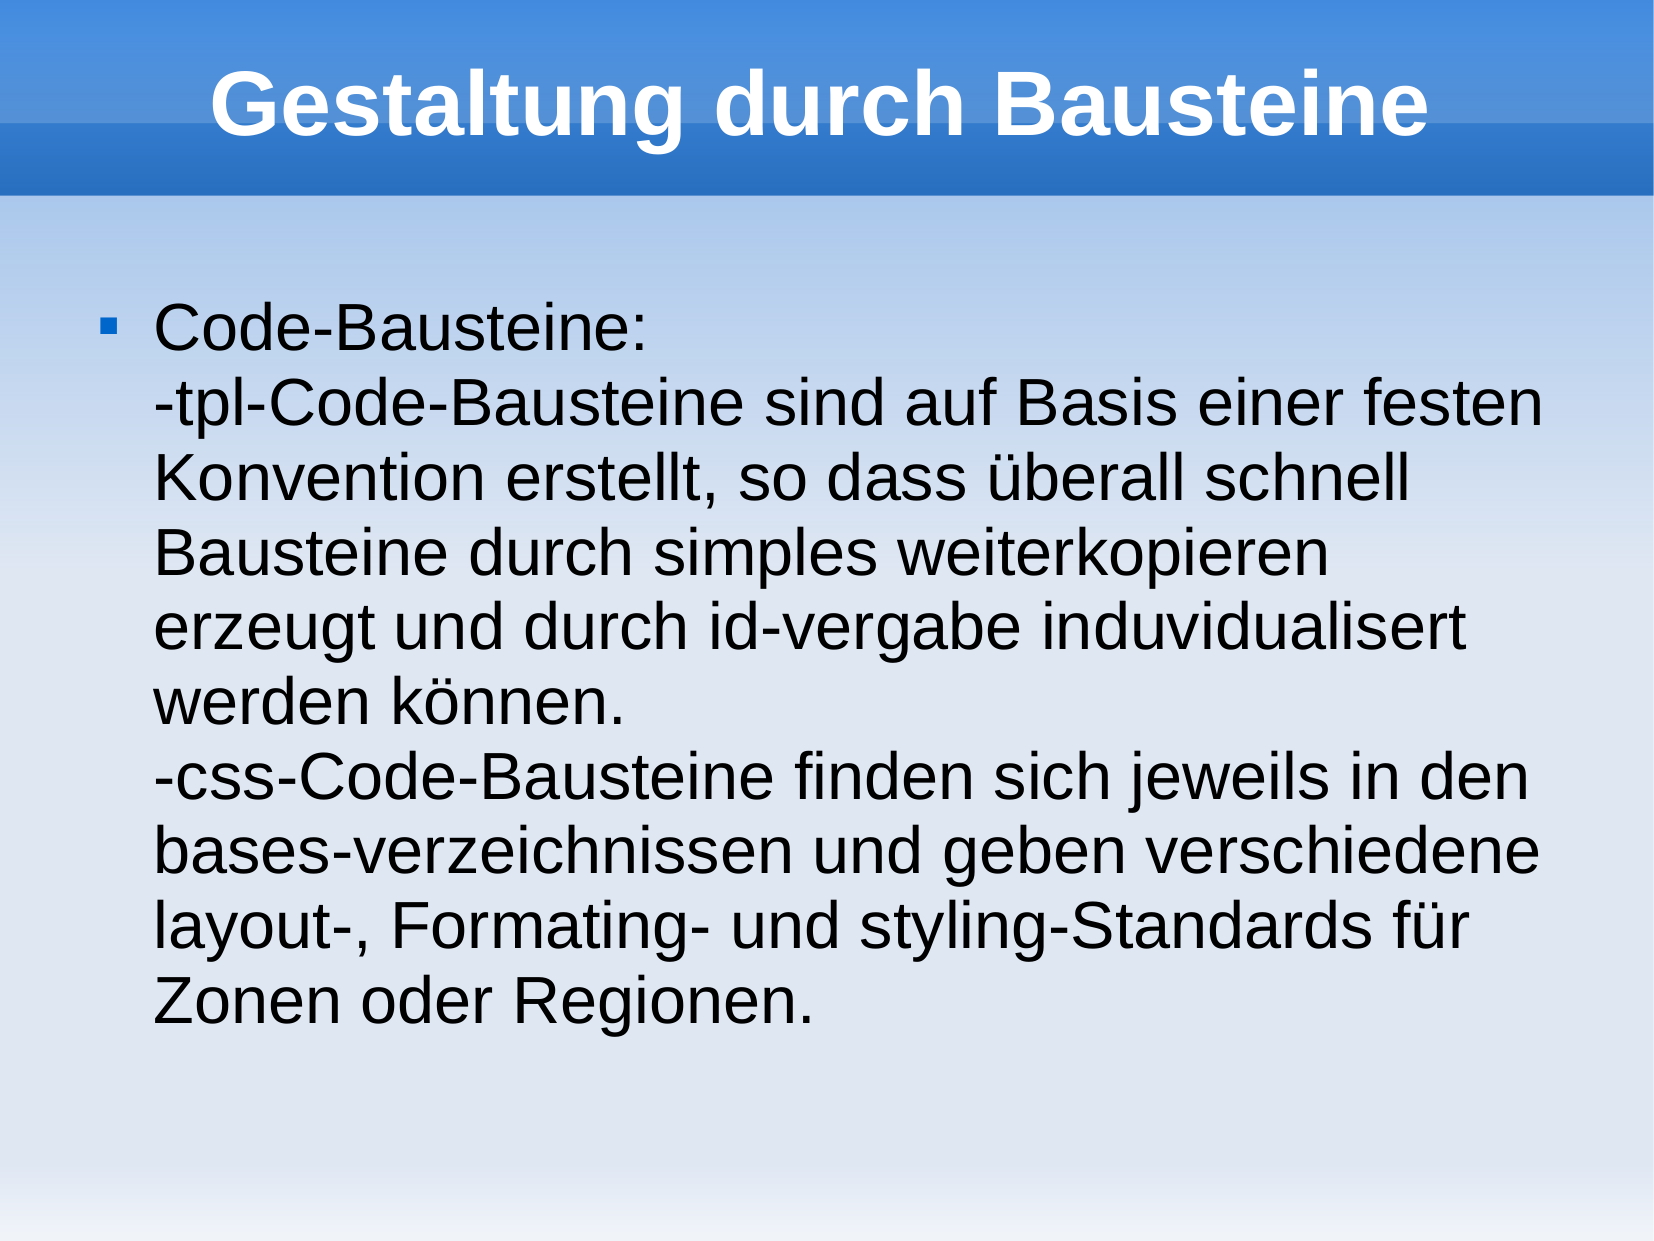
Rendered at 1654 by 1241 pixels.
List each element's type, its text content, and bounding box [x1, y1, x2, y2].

list Code-Bausteine: -tpl-Code-Bausteine sind auf Basis einer festen Konvention erstellt, so dass überall schnell Bausteine durch simples weiterkopieren erzeugt und durch id-vergabe induvidualisert werden können. -css-Code-Bausteine finden sich jeweils in den bases-verzeichnissen und geben verschiedene layout-, Formating- und styling-Standards für Zonen oder Regionen. [82, 290, 1571, 1094]
title Gestaltung durch Bausteine [76, 7, 1565, 200]
picture [0, 0, 1654, 1241]
